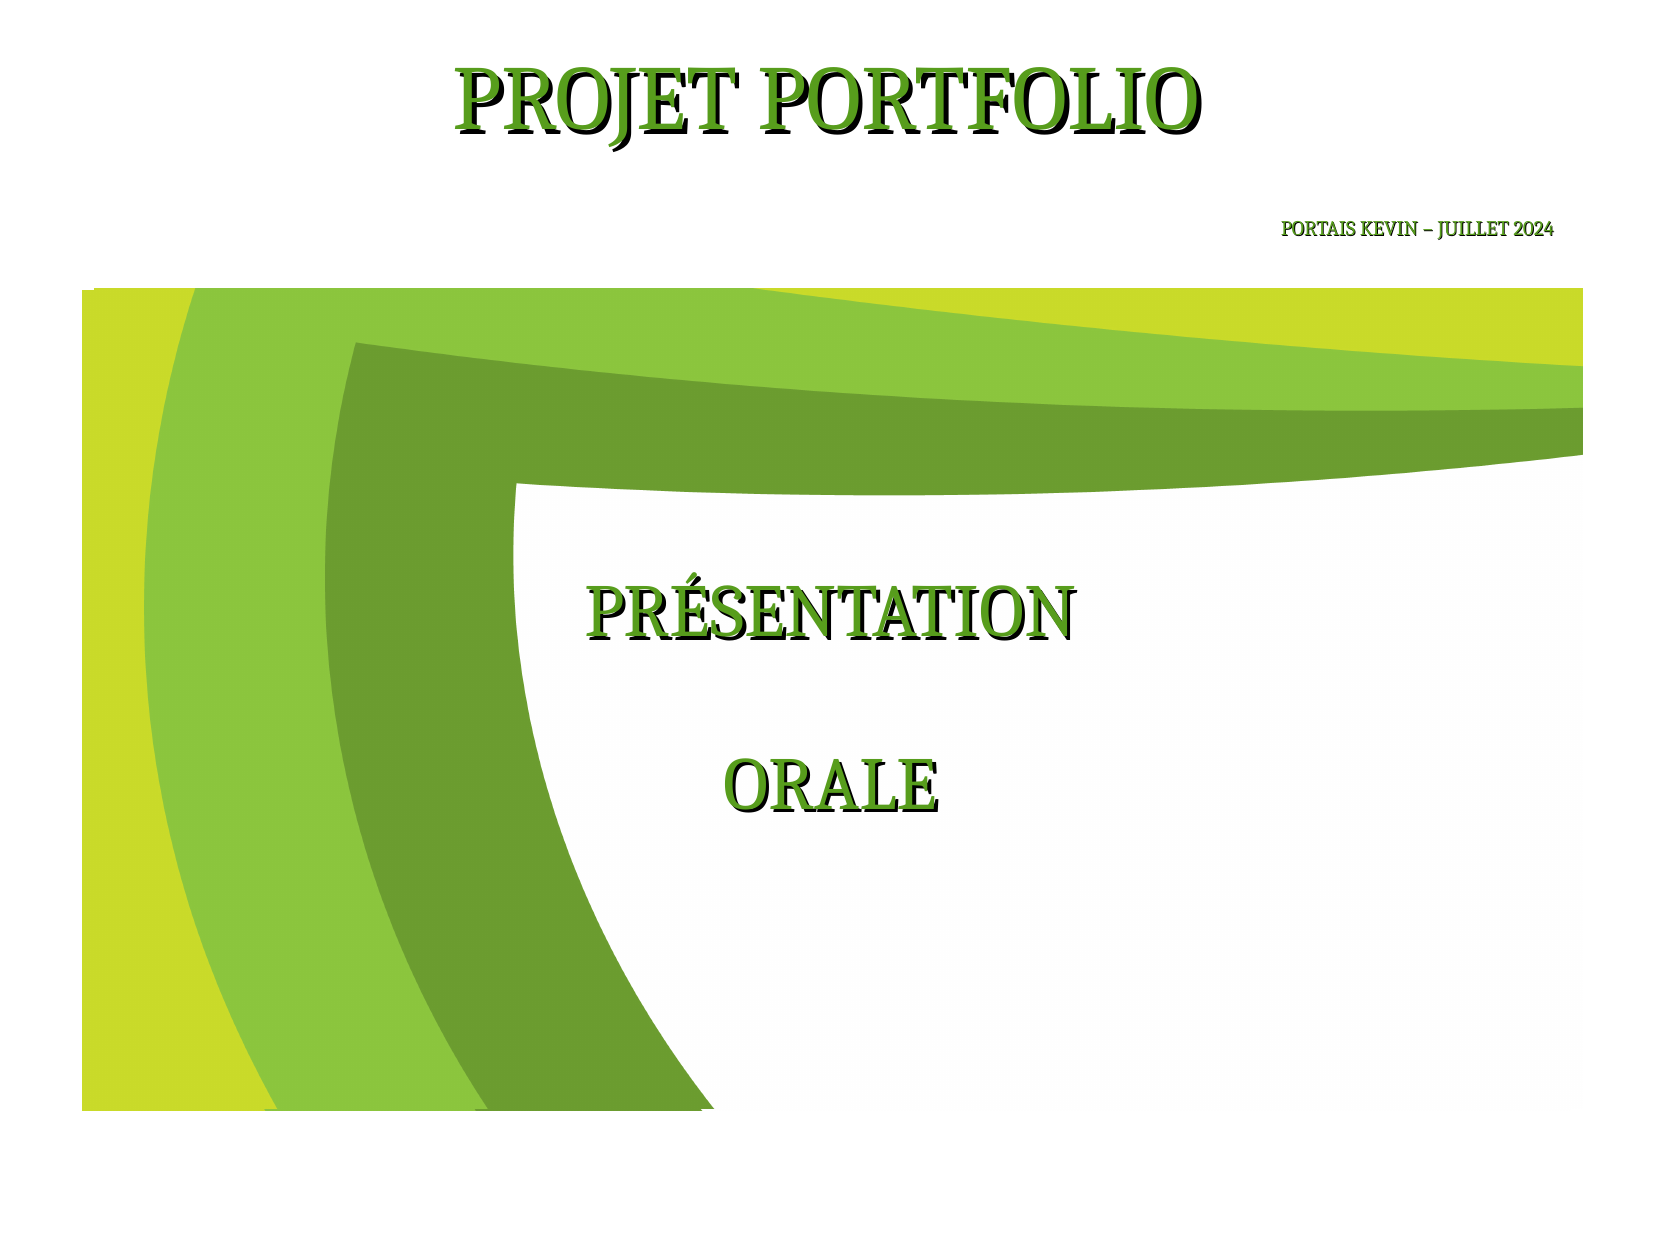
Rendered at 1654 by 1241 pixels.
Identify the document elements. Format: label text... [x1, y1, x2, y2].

picture [82, 288, 1583, 1111]
title PROJET PORTFOLIO PORTAIS KEVIN – JUILLET 2024 [82, 45, 1571, 261]
